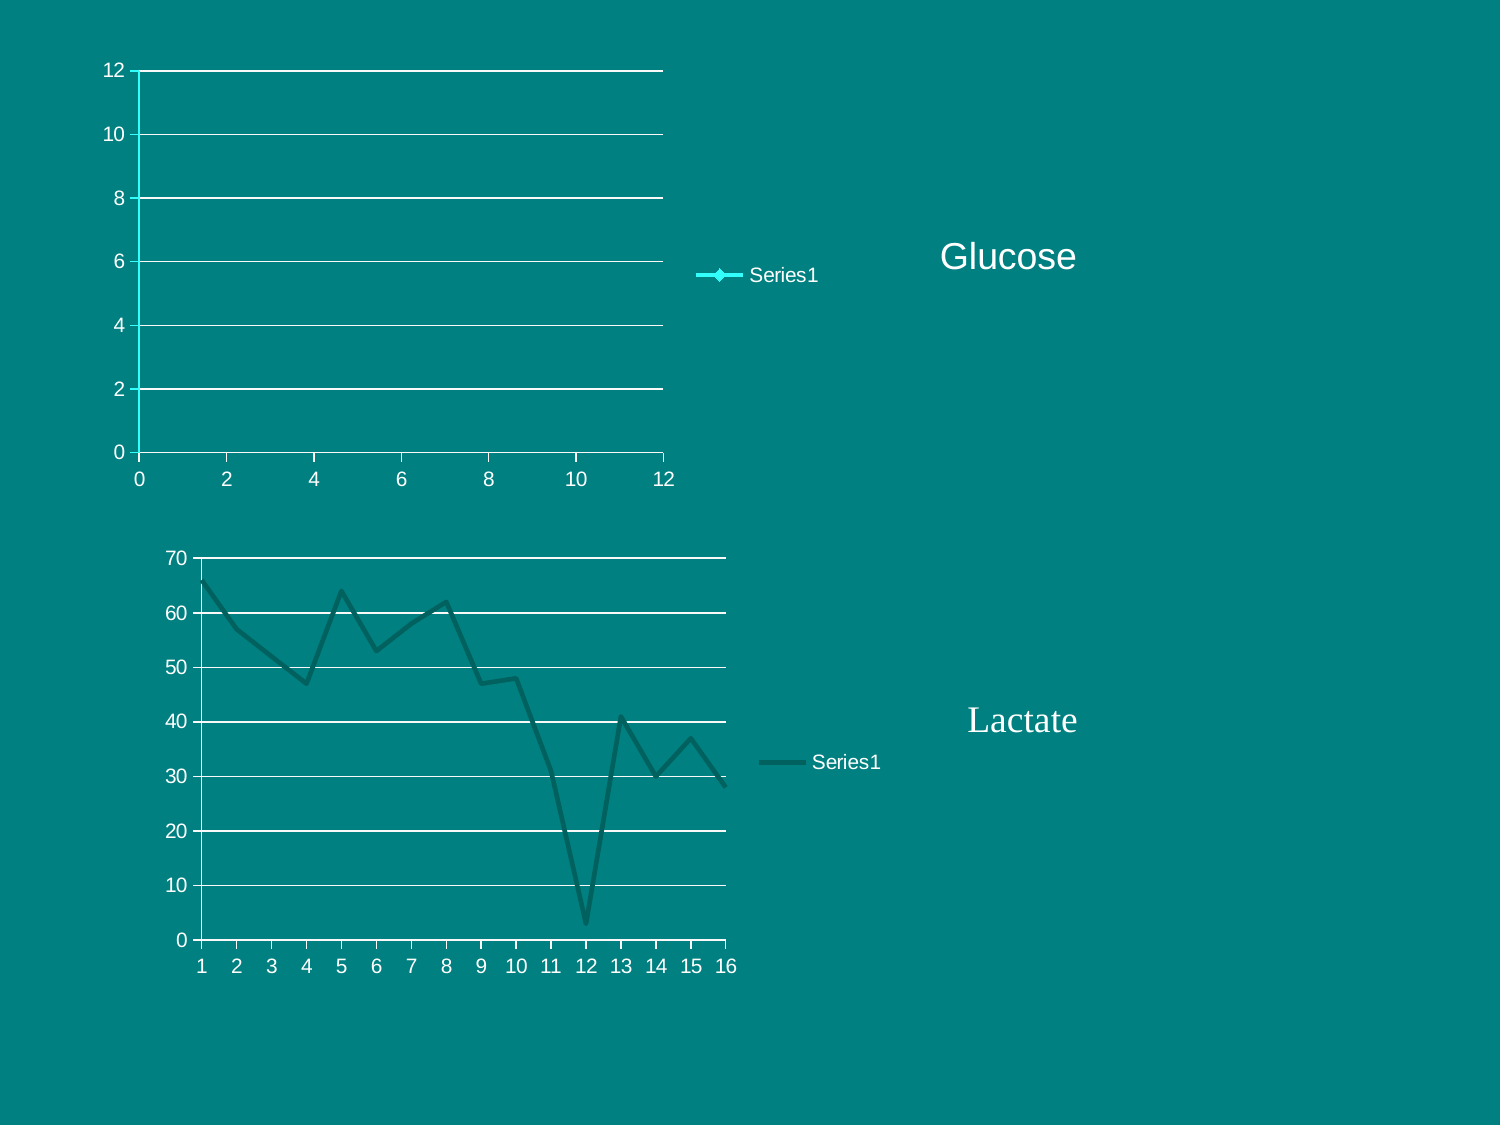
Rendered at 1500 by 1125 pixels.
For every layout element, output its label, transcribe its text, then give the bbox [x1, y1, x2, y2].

chart [150, 537, 900, 988]
chart [87, 50, 838, 500]
text_box Lactate [952, 687, 1094, 748]
text_box Glucose [924, 224, 1263, 285]
